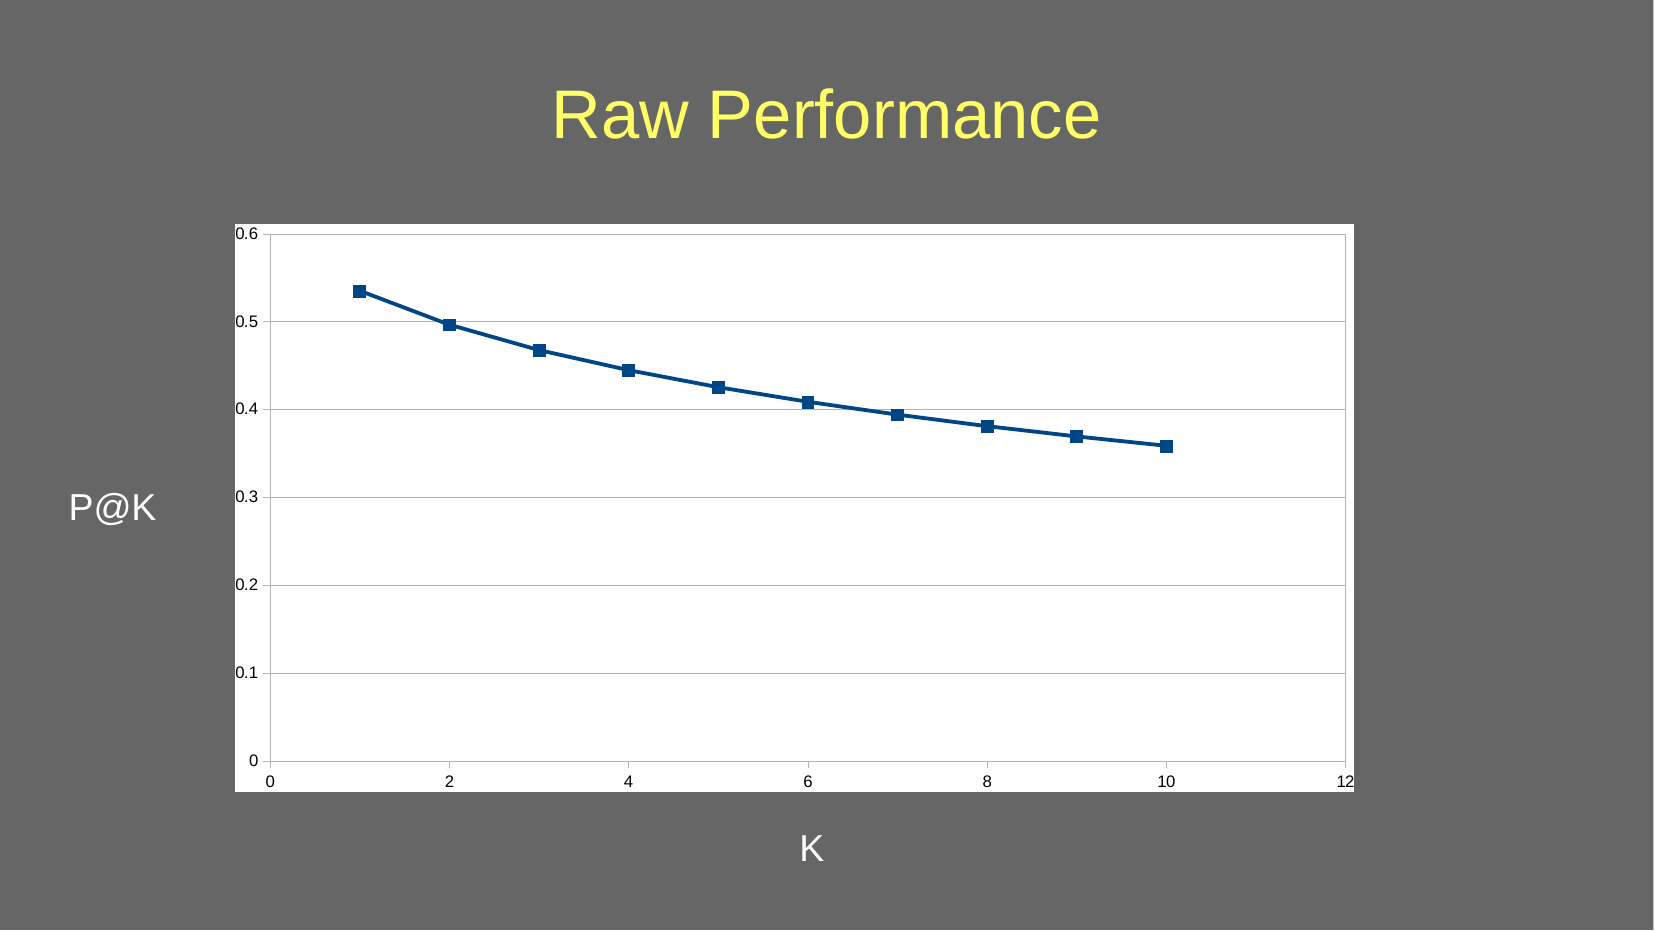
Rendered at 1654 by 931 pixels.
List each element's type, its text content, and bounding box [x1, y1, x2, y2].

text_box K [790, 819, 815, 890]
picture [235, 224, 1355, 792]
title Raw Performance [82, 36, 1571, 193]
text_box P@K [53, 478, 174, 536]
